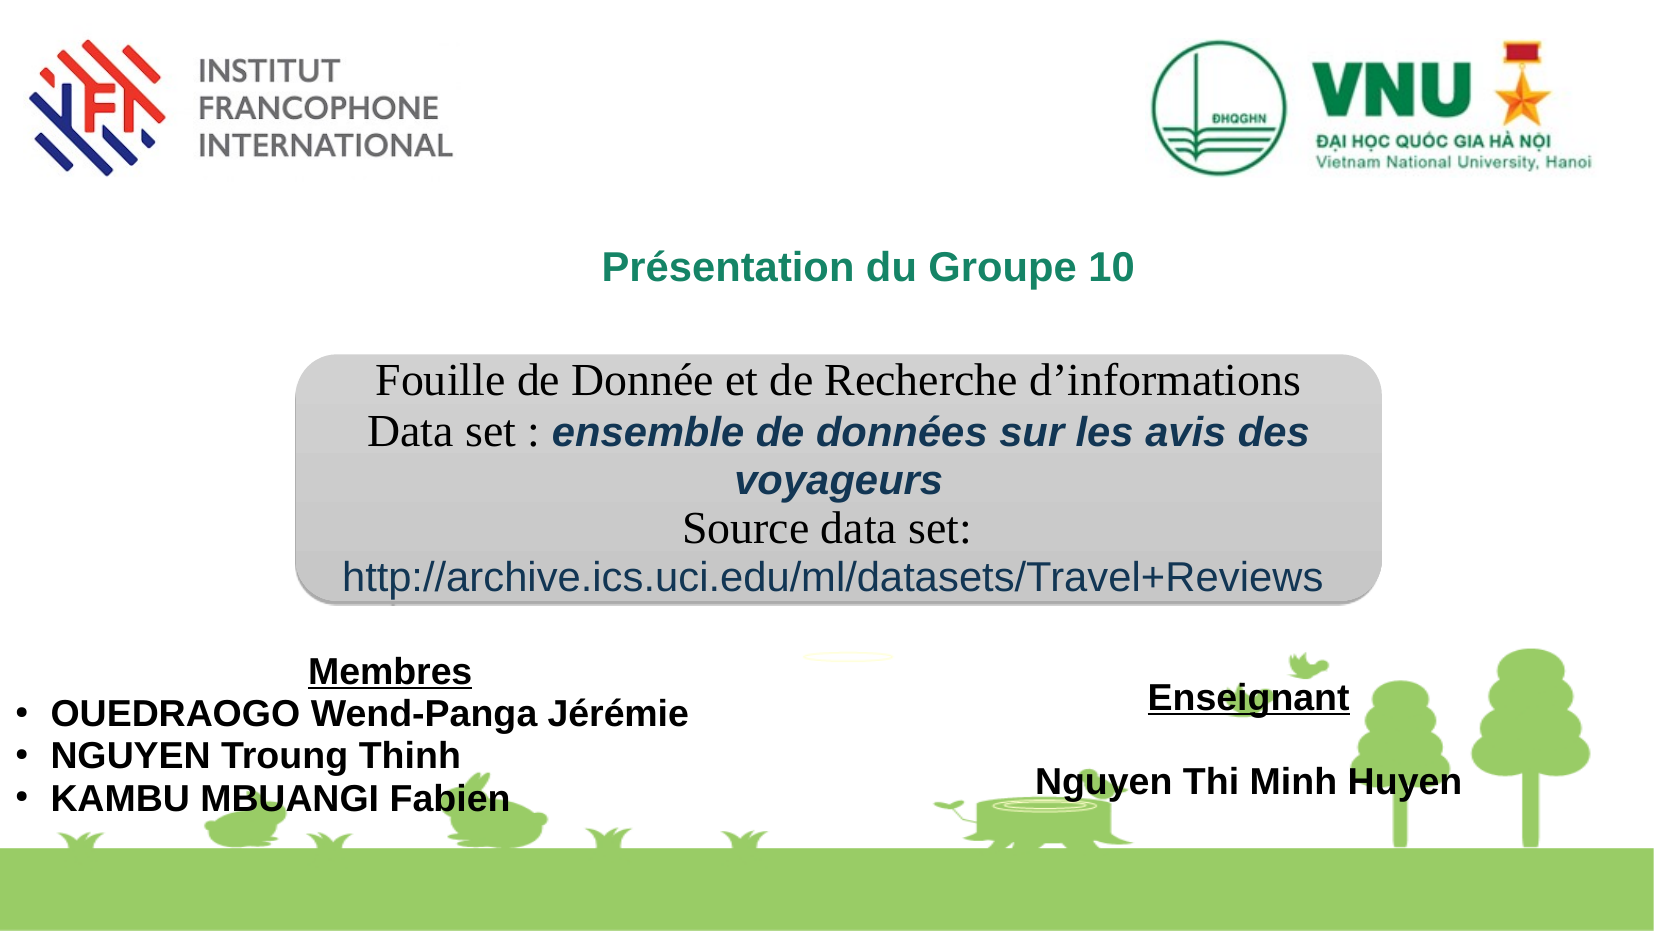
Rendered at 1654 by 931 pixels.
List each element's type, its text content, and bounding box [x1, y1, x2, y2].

text_box Fouille de Donnée et de Recherche d’informations Data set : ensemble de données sur les avis des voyageurs Source data set: http://archive.ics.uci.edu/ml/datasets/Travel+Reviews [295, 354, 1382, 601]
text_box Enseignant Nguyen Thi Minh Huyen [912, 669, 1586, 895]
picture [0, 0, 1654, 931]
text_box Membres OUEDRAOGO Wend-Panga Jérémie NGUYEN Troung Thinh KAMBU MBUANGI Fabien [0, 643, 781, 869]
text_box Présentation du Groupe 10 [496, 236, 1241, 310]
